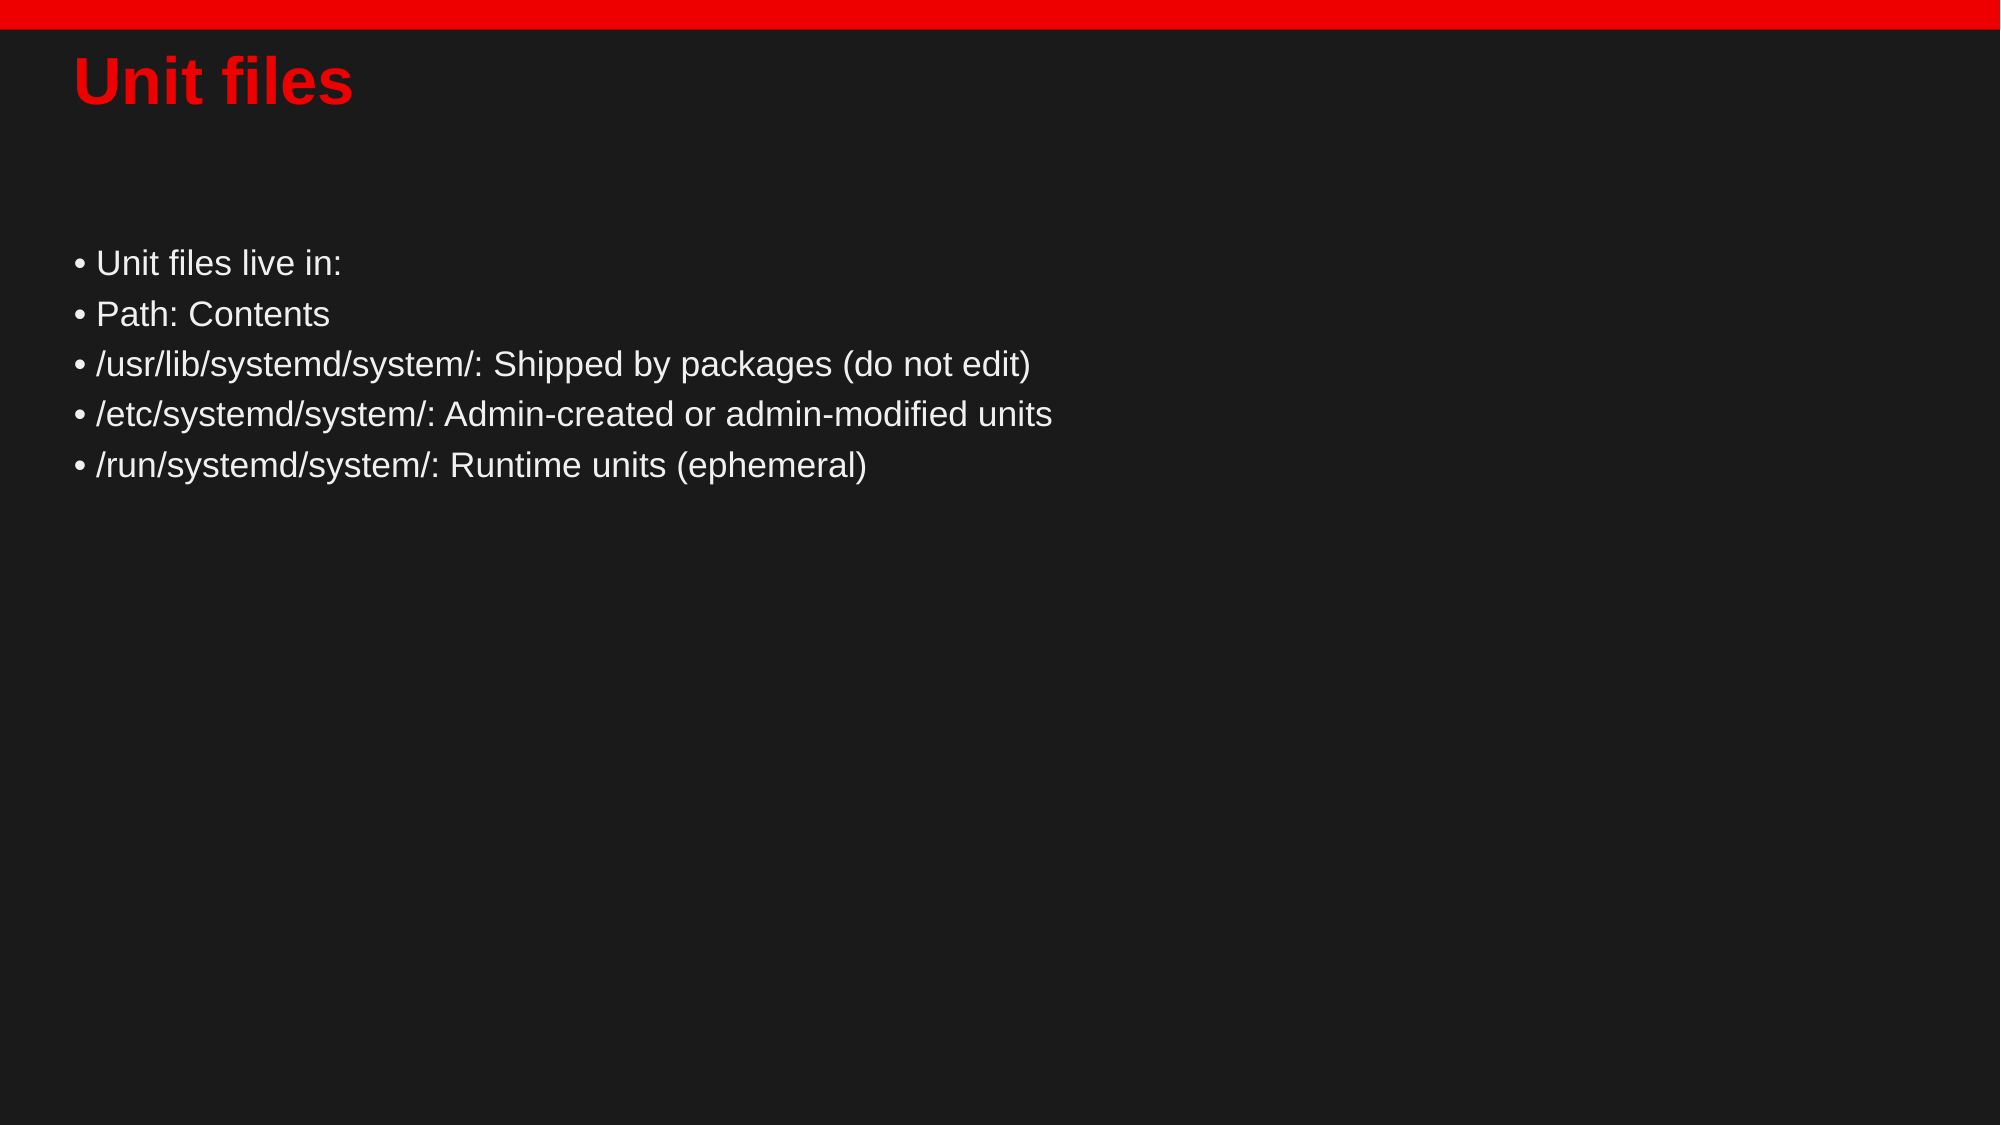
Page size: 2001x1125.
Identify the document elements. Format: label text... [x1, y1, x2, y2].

text_box [0, 0, 2001, 30]
text_box • Unit files live in: • Path: Contents • /usr/lib/systemd/system/: Shipped by packages (do not edit) • /etc/systemd/system/: Admin-created or admin-modified units • /run/systemd/system/: Runtime units (ephemeral) [59, 236, 1942, 1037]
text_box Unit files [59, 36, 1942, 208]
